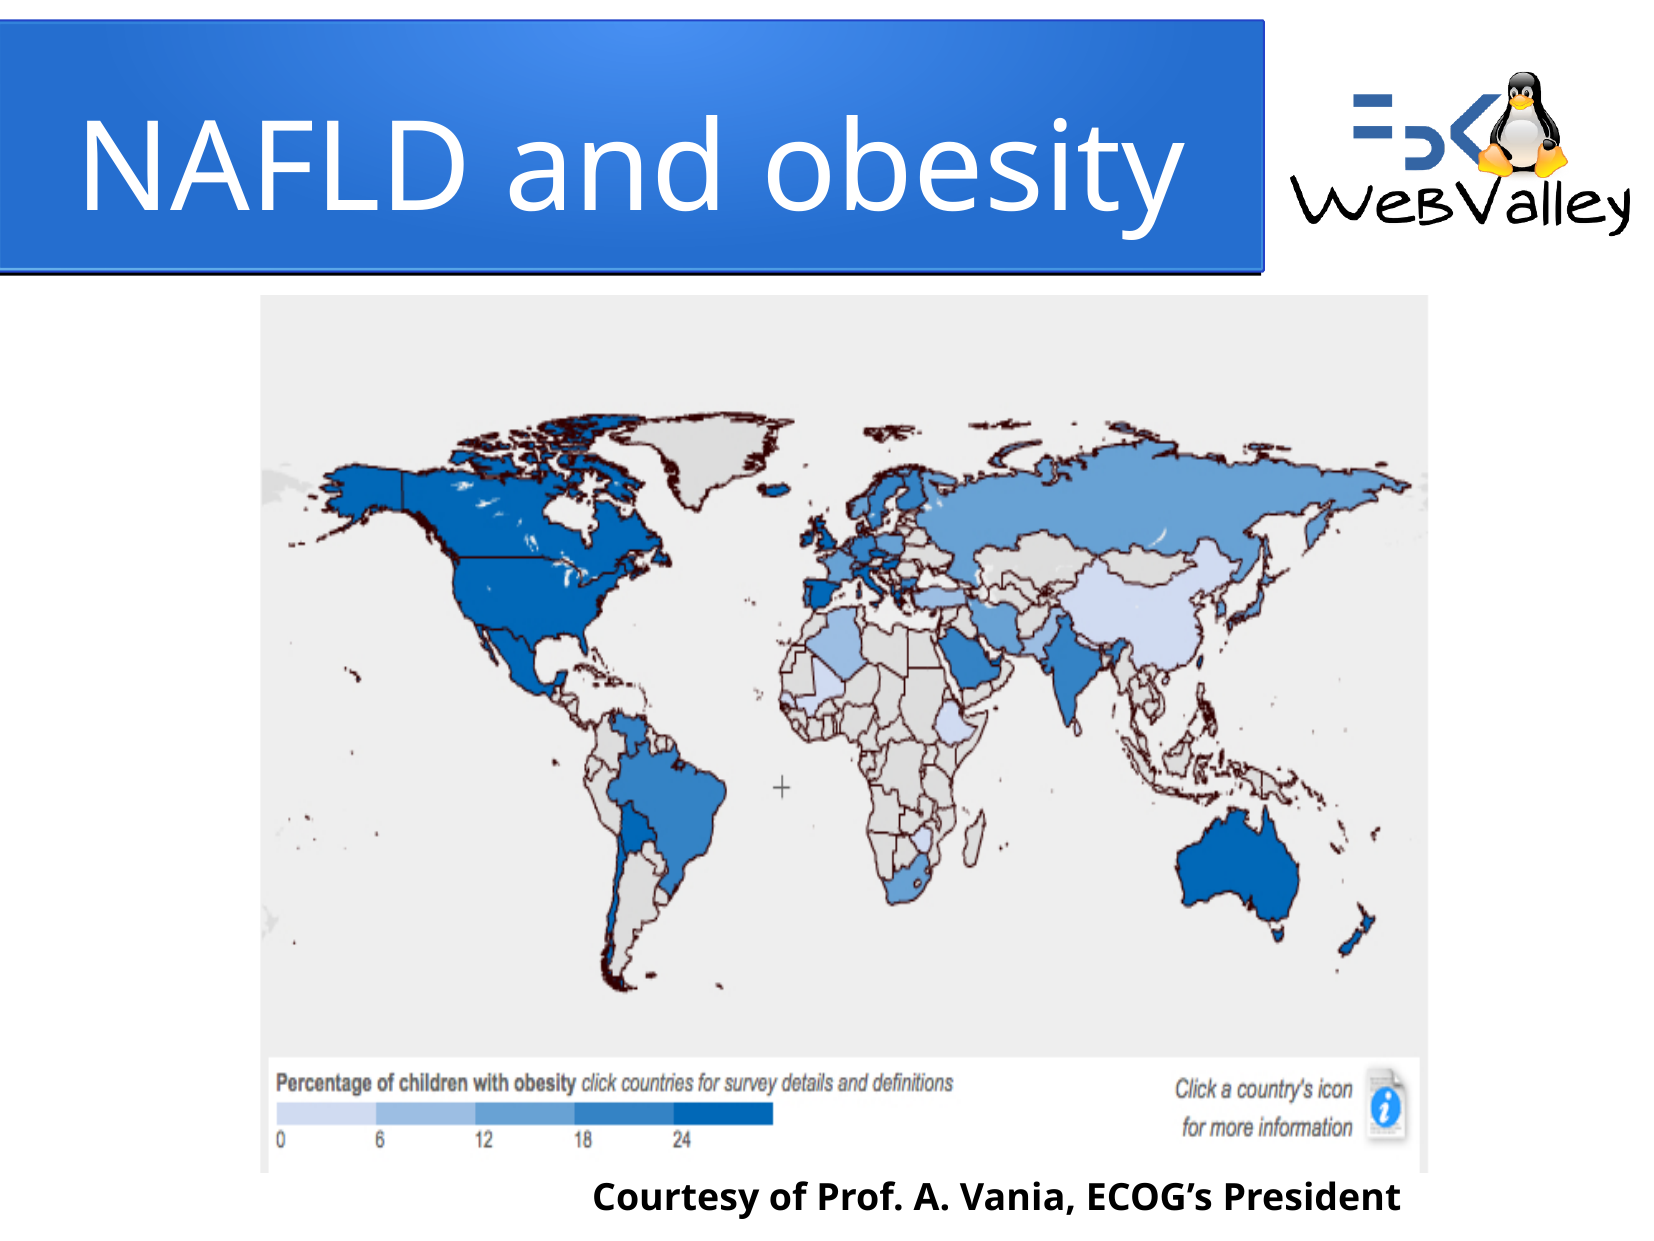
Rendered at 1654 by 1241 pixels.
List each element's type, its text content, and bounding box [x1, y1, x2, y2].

text_box NAFLD and obesity [4, 69, 1257, 225]
picture [1290, 70, 1630, 237]
picture [259, 295, 1430, 1173]
text_box Courtesy of Prof. A. Vania, ECOG’s President [519, 1163, 1418, 1221]
